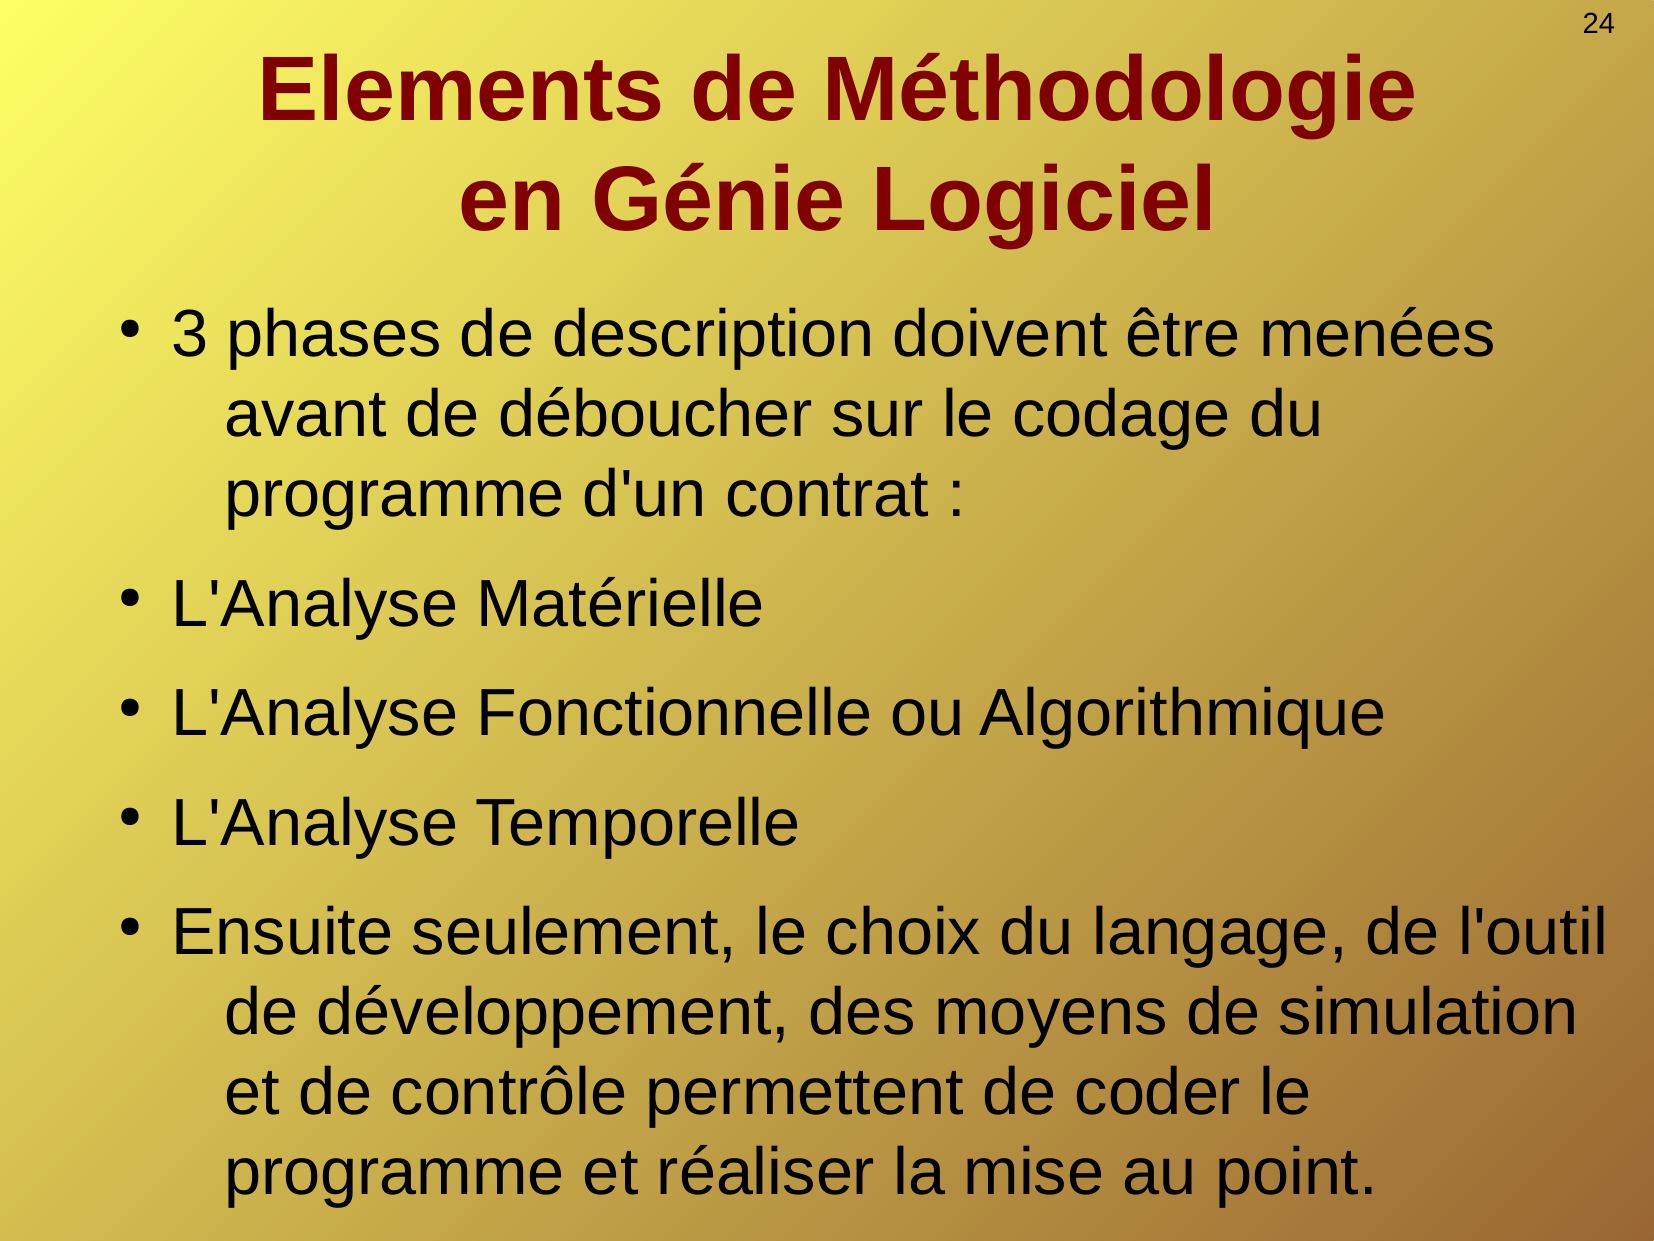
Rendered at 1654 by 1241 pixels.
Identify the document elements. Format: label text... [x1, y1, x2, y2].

list 3 phases de description doivent être menées avant de déboucher sur le codage du programme d'un contrat : L'Analyse Matérielle L'Analyse Fonctionnelle ou Algorithmique L'Analyse Temporelle Ensuite seulement, le choix du langage, de l'outil de développement, des moyens de simulation et de contrôle permettent de coder le programme et réaliser la mise au point. [82, 290, 1633, 1208]
title Elements de Méthodologie en Génie Logiciel [236, 28, 1441, 249]
text_box <numéro> [1567, 0, 1654, 48]
